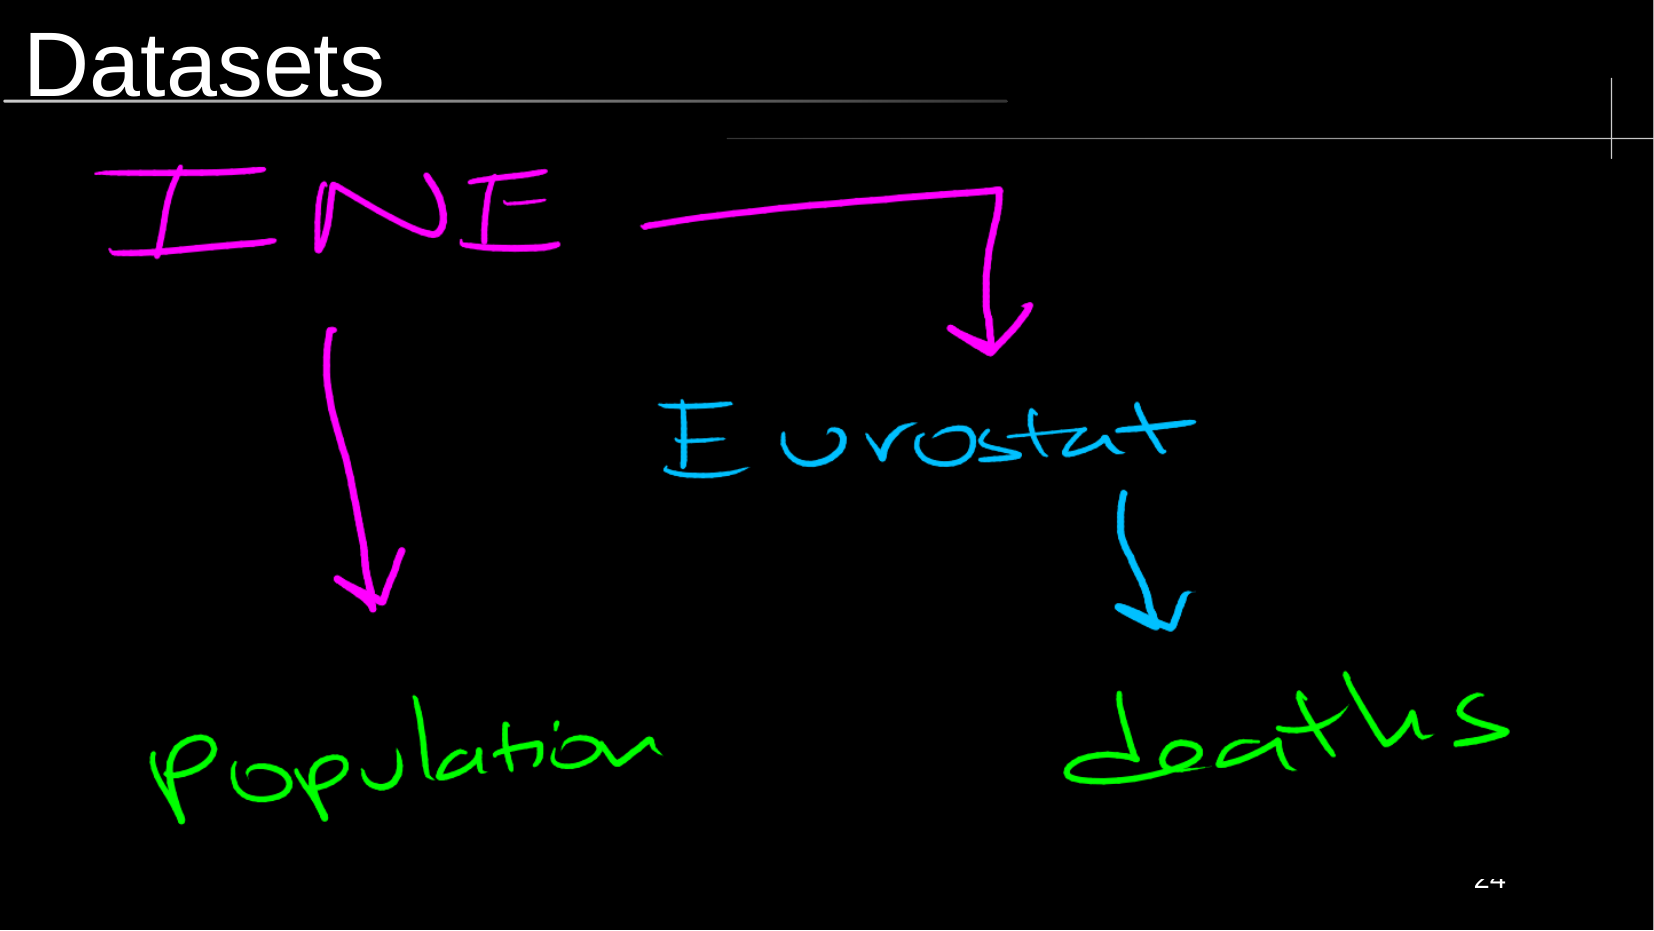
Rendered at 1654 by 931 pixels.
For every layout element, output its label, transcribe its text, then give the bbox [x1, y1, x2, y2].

picture [75, 143, 1543, 879]
title Datasets [23, 11, 1589, 119]
